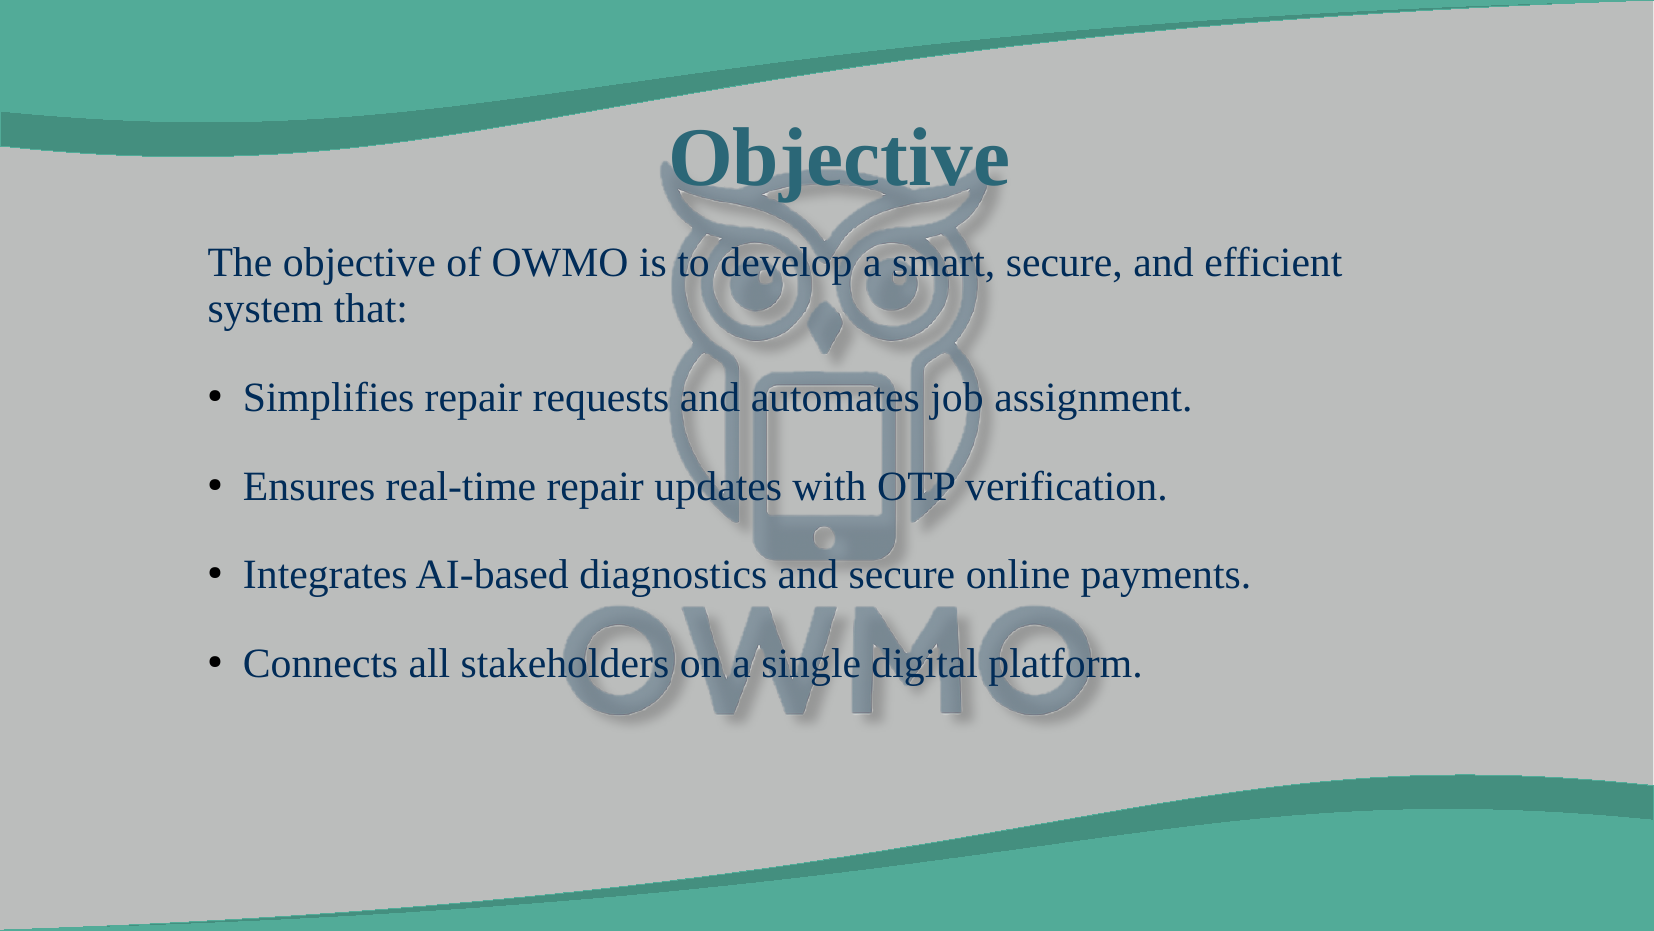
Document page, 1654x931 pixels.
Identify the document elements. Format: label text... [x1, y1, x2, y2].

text_box The objective of OWMO is to develop a smart, secure, and efficient system that: Simplifies repair requests and automates job assignment. Ensures real-time repair updates with OTP verification. Integrates AI-based diagnostics and secure online payments. Connects all stakeholders on a single digital platform. [192, 210, 1452, 804]
text_box Objective [224, 103, 1476, 211]
text_box [0, 0, 1654, 157]
text_box [0, 774, 1654, 931]
